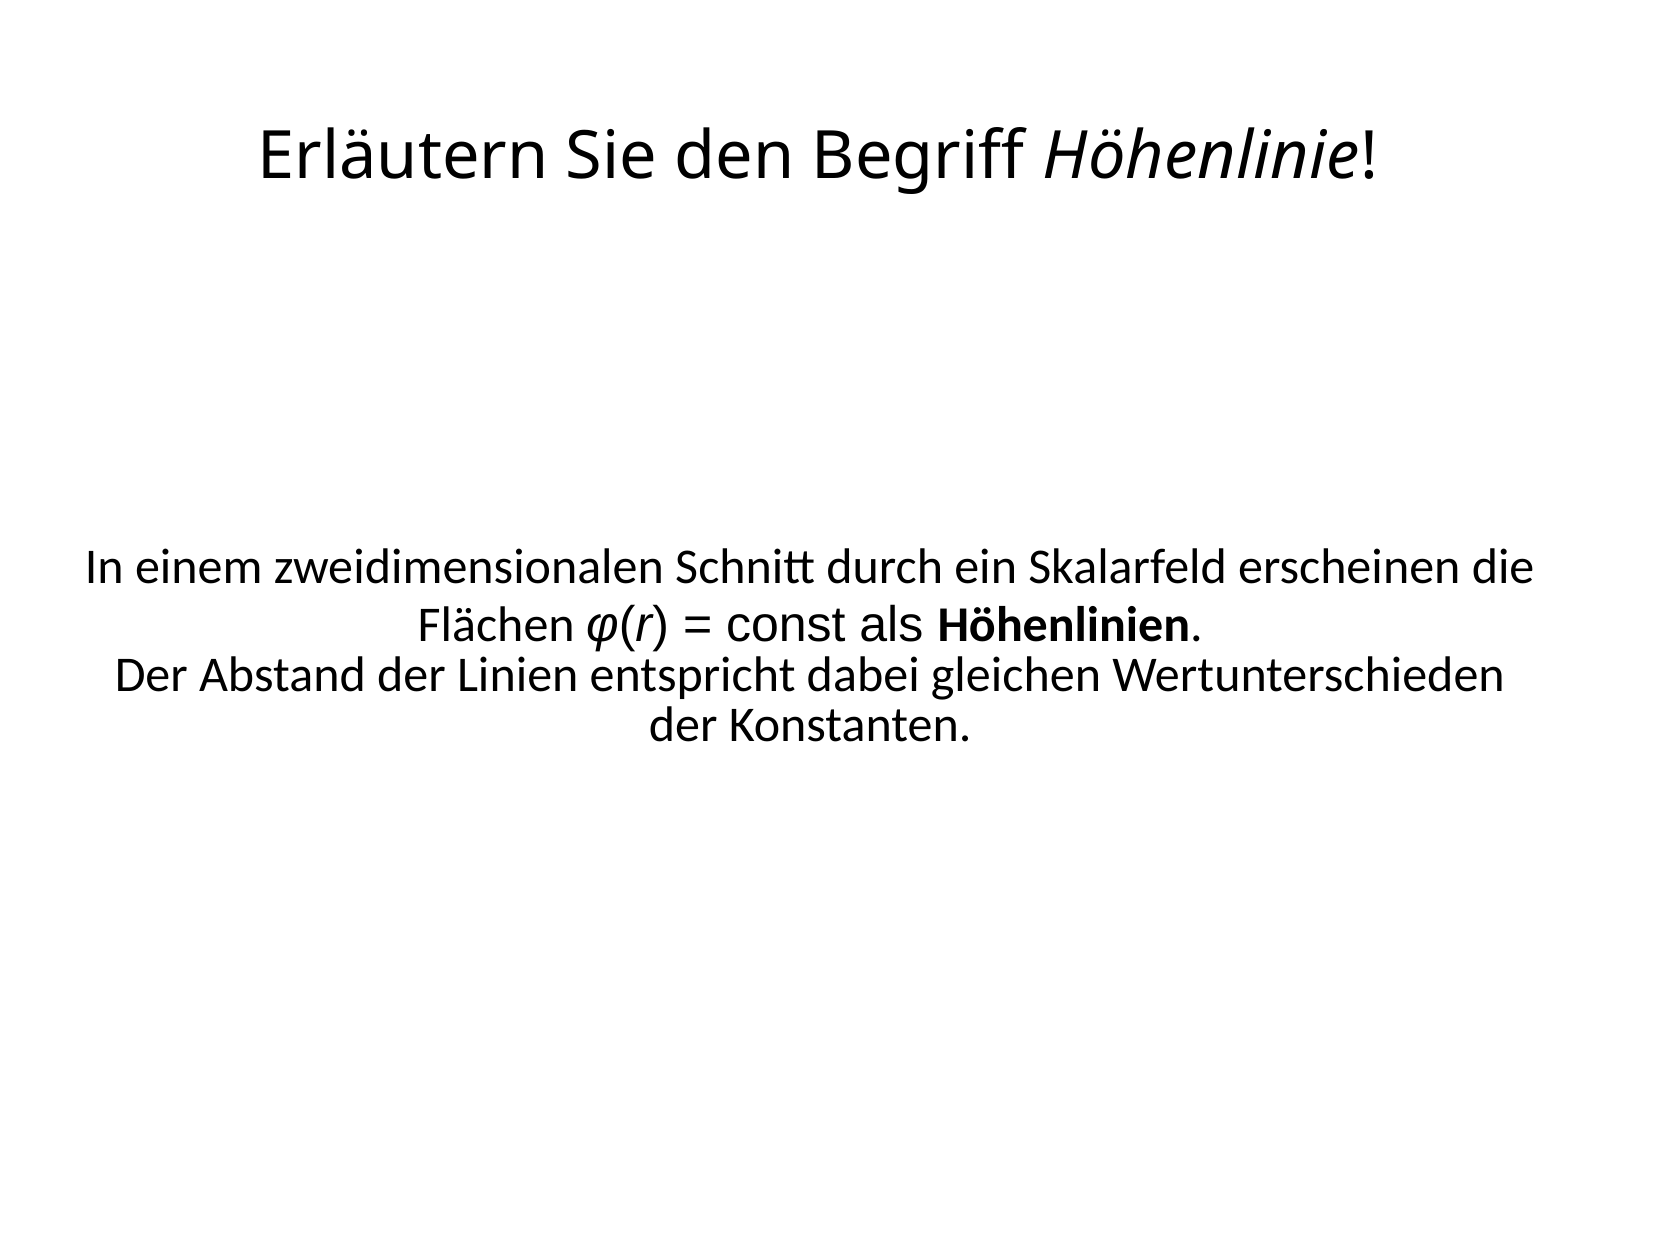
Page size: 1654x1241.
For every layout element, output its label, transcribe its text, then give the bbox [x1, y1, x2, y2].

title Erläutern Sie den Begriff Höhenlinie! [82, 49, 1571, 257]
subtitle In einem zweidimensionalen Schnitt durch ein Skalarfeld erscheinen die Flächen φ(r) = const als Höhenlinien. Der Abstand der Linien entspricht dabei gleichen Wertunterschieden der Konstanten. [82, 290, 1538, 1010]
